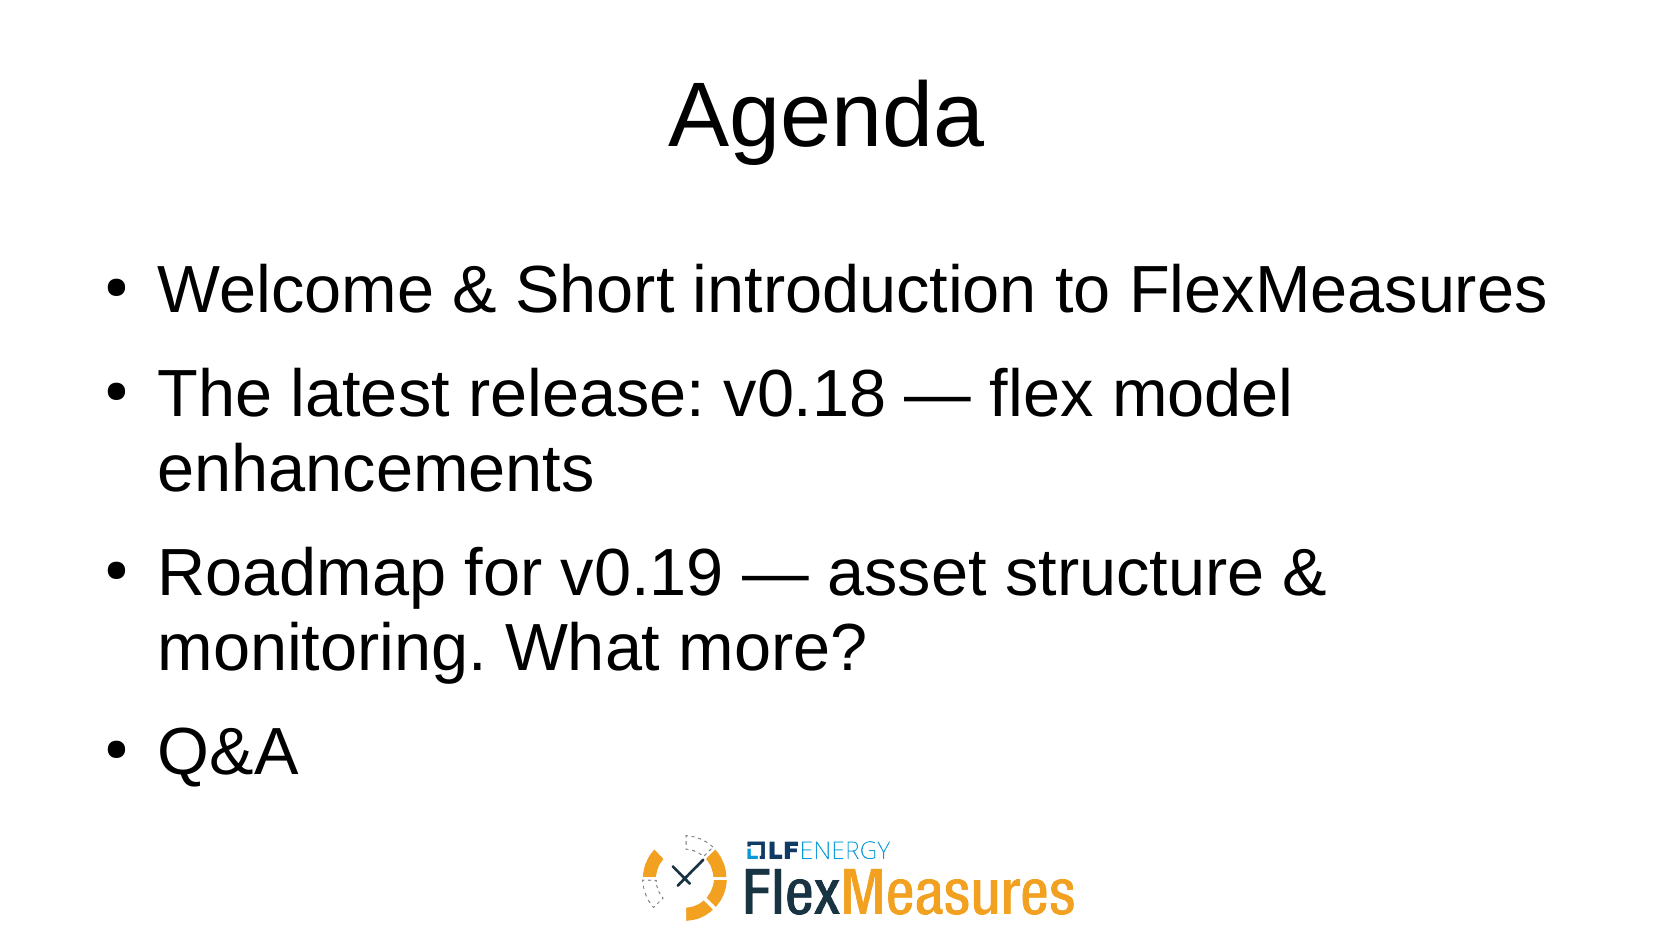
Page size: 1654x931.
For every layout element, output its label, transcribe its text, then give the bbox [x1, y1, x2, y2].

title Agenda [82, 37, 1571, 193]
picture [642, 835, 1074, 921]
list Welcome & Short introduction to FlexMeasures The latest release: v0.18 ― flex model enhancements Roadmap for v0.19 ― asset structure & monitoring. What more? Q&A [86, 251, 1575, 792]
